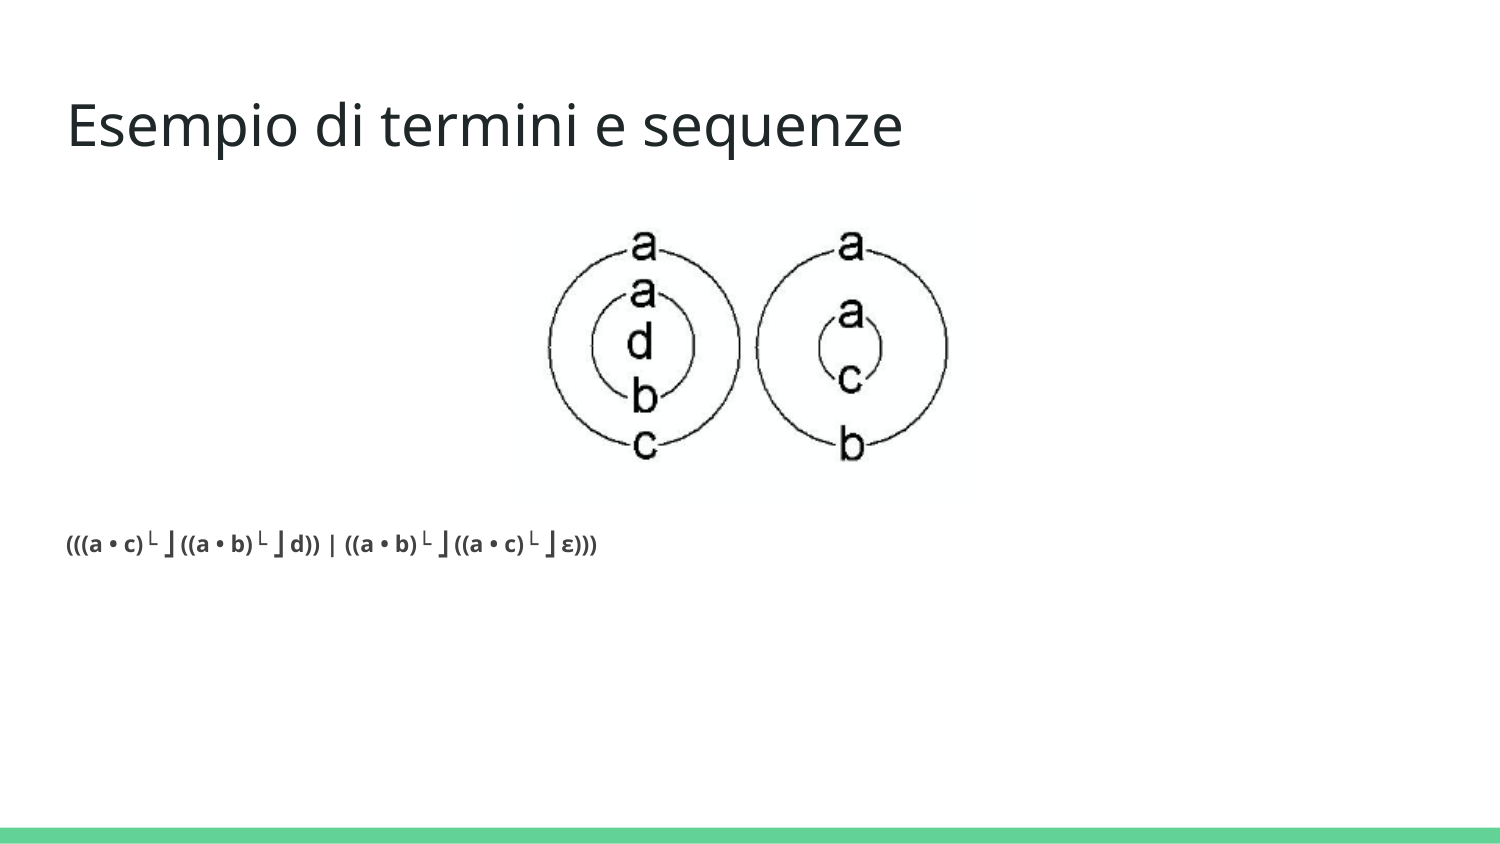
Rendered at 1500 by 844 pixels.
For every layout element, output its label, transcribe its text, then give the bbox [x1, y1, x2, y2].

title Esempio di termini e sequenze [51, 72, 1449, 167]
list (((a • c)└ ⎦ ((a • b)└ ⎦ d)) | ((a • b)└ ⎦ ((a • c)└ ⎦ ε))) [51, 515, 1449, 750]
picture [520, 190, 980, 507]
